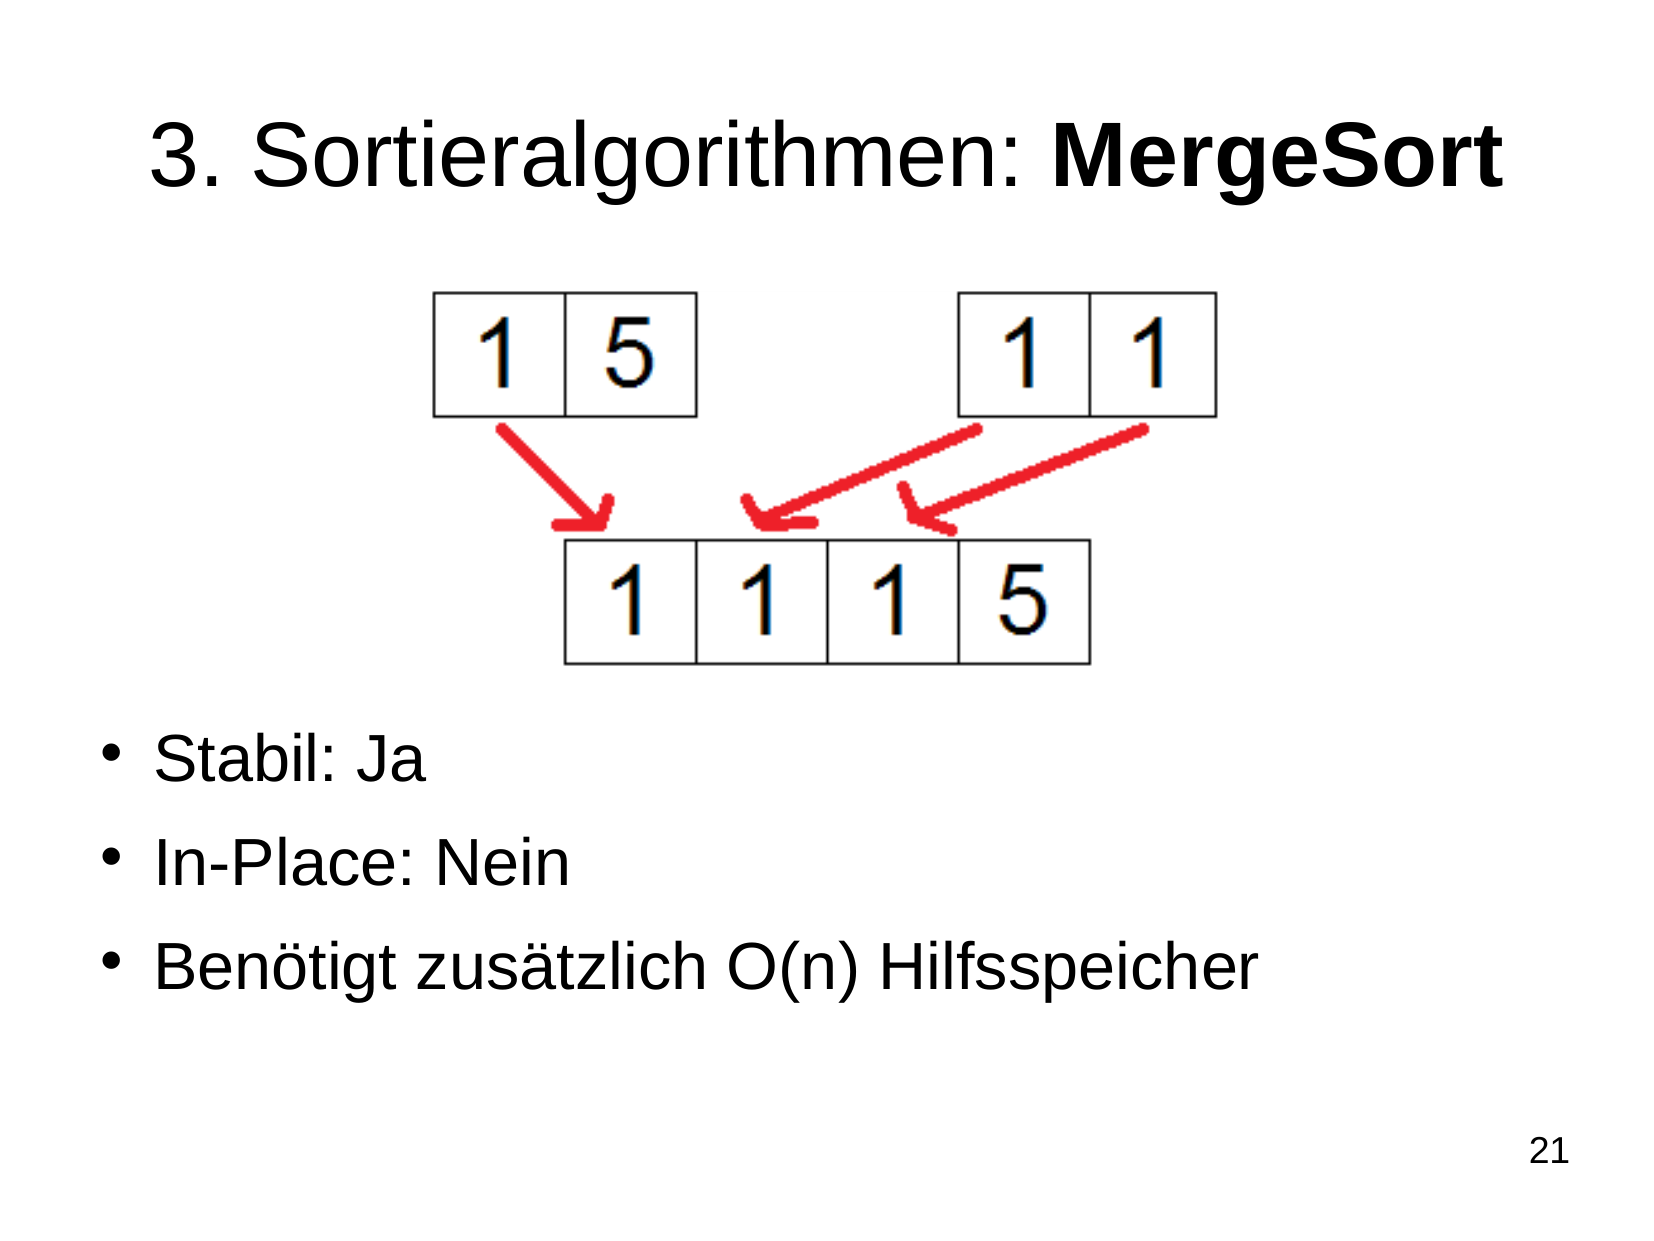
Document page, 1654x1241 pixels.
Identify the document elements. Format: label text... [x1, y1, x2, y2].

picture [431, 290, 1223, 681]
title 3. Sortieralgorithmen: MergeSort [82, 49, 1571, 257]
list Stabil: Ja In-Place: Nein Benötigt zusätzlich O(n) Hilfsspeicher [82, 717, 1571, 1109]
